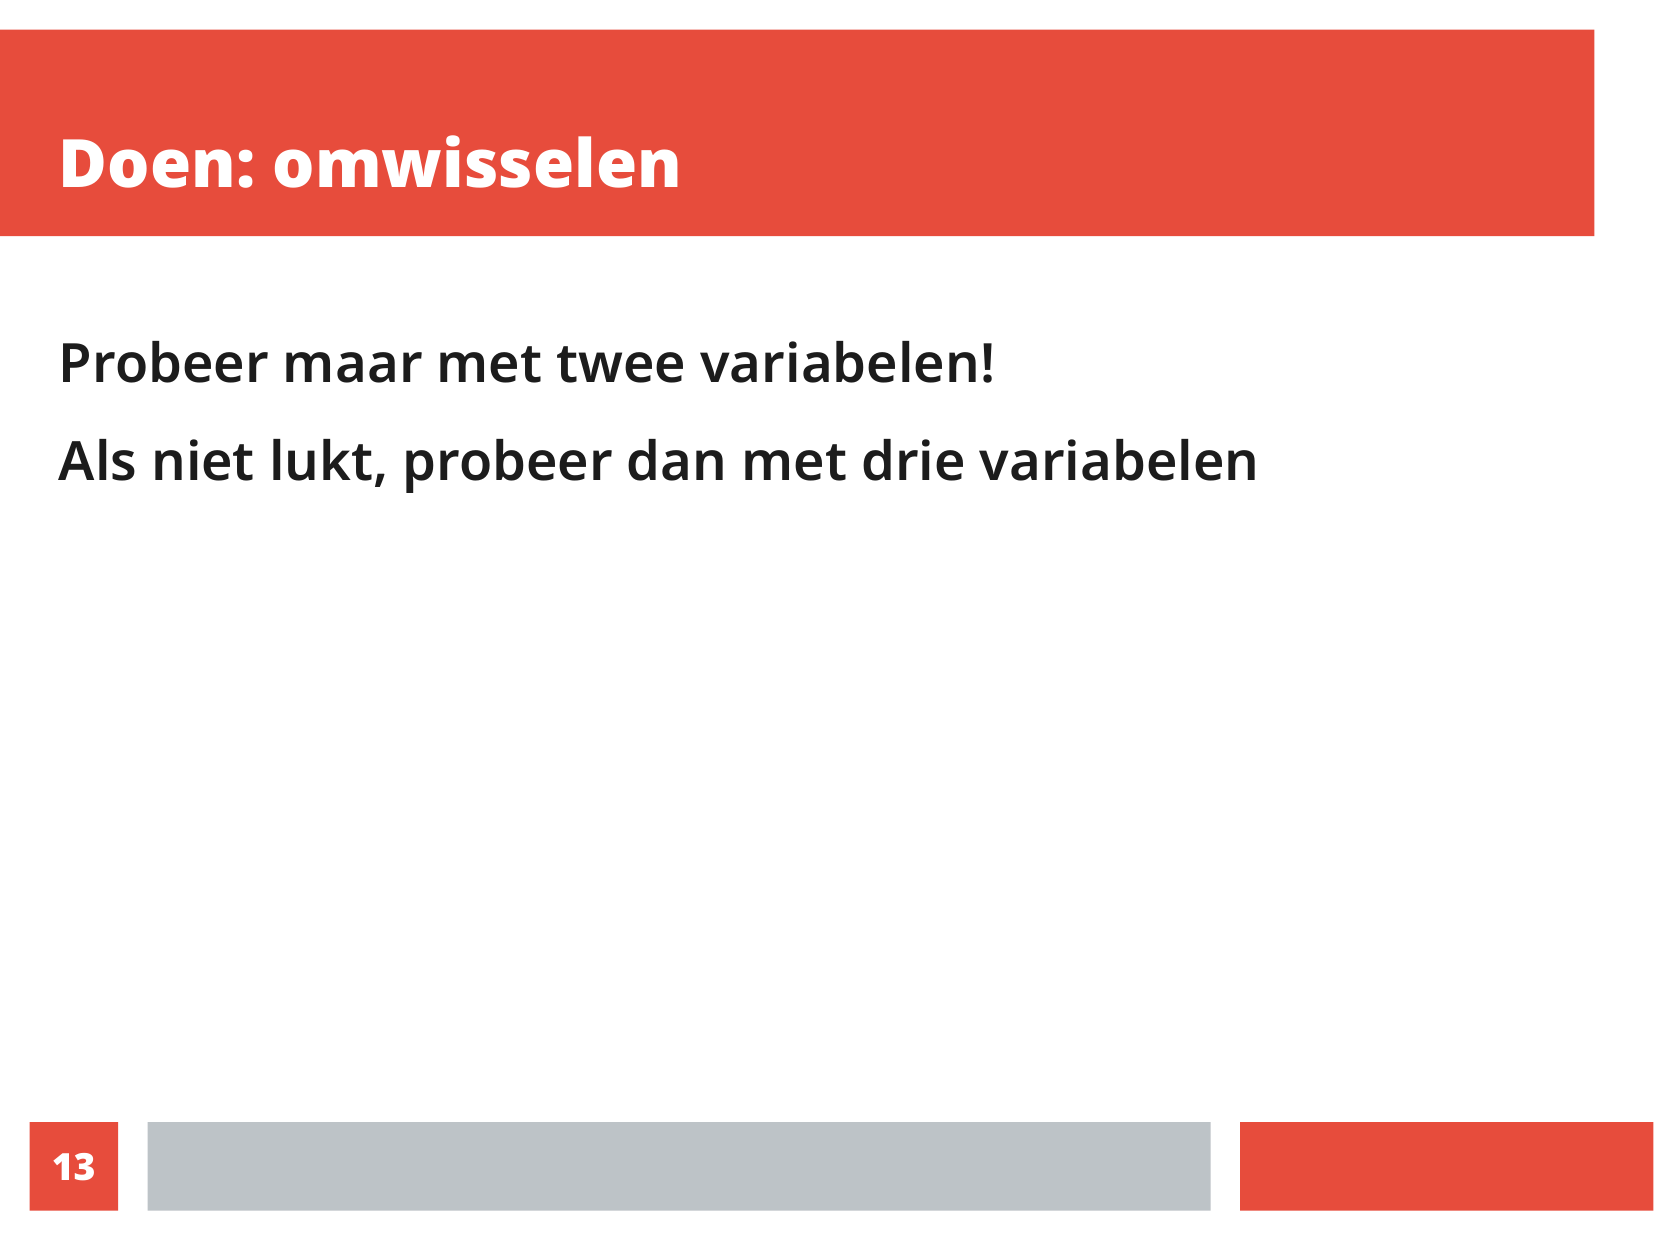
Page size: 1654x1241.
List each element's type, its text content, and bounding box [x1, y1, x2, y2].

list Probeer maar met twee variabelen! Als niet lukt, probeer dan met drie variabelen [59, 324, 1565, 1093]
title Doen: omwisselen [59, 59, 1595, 207]
